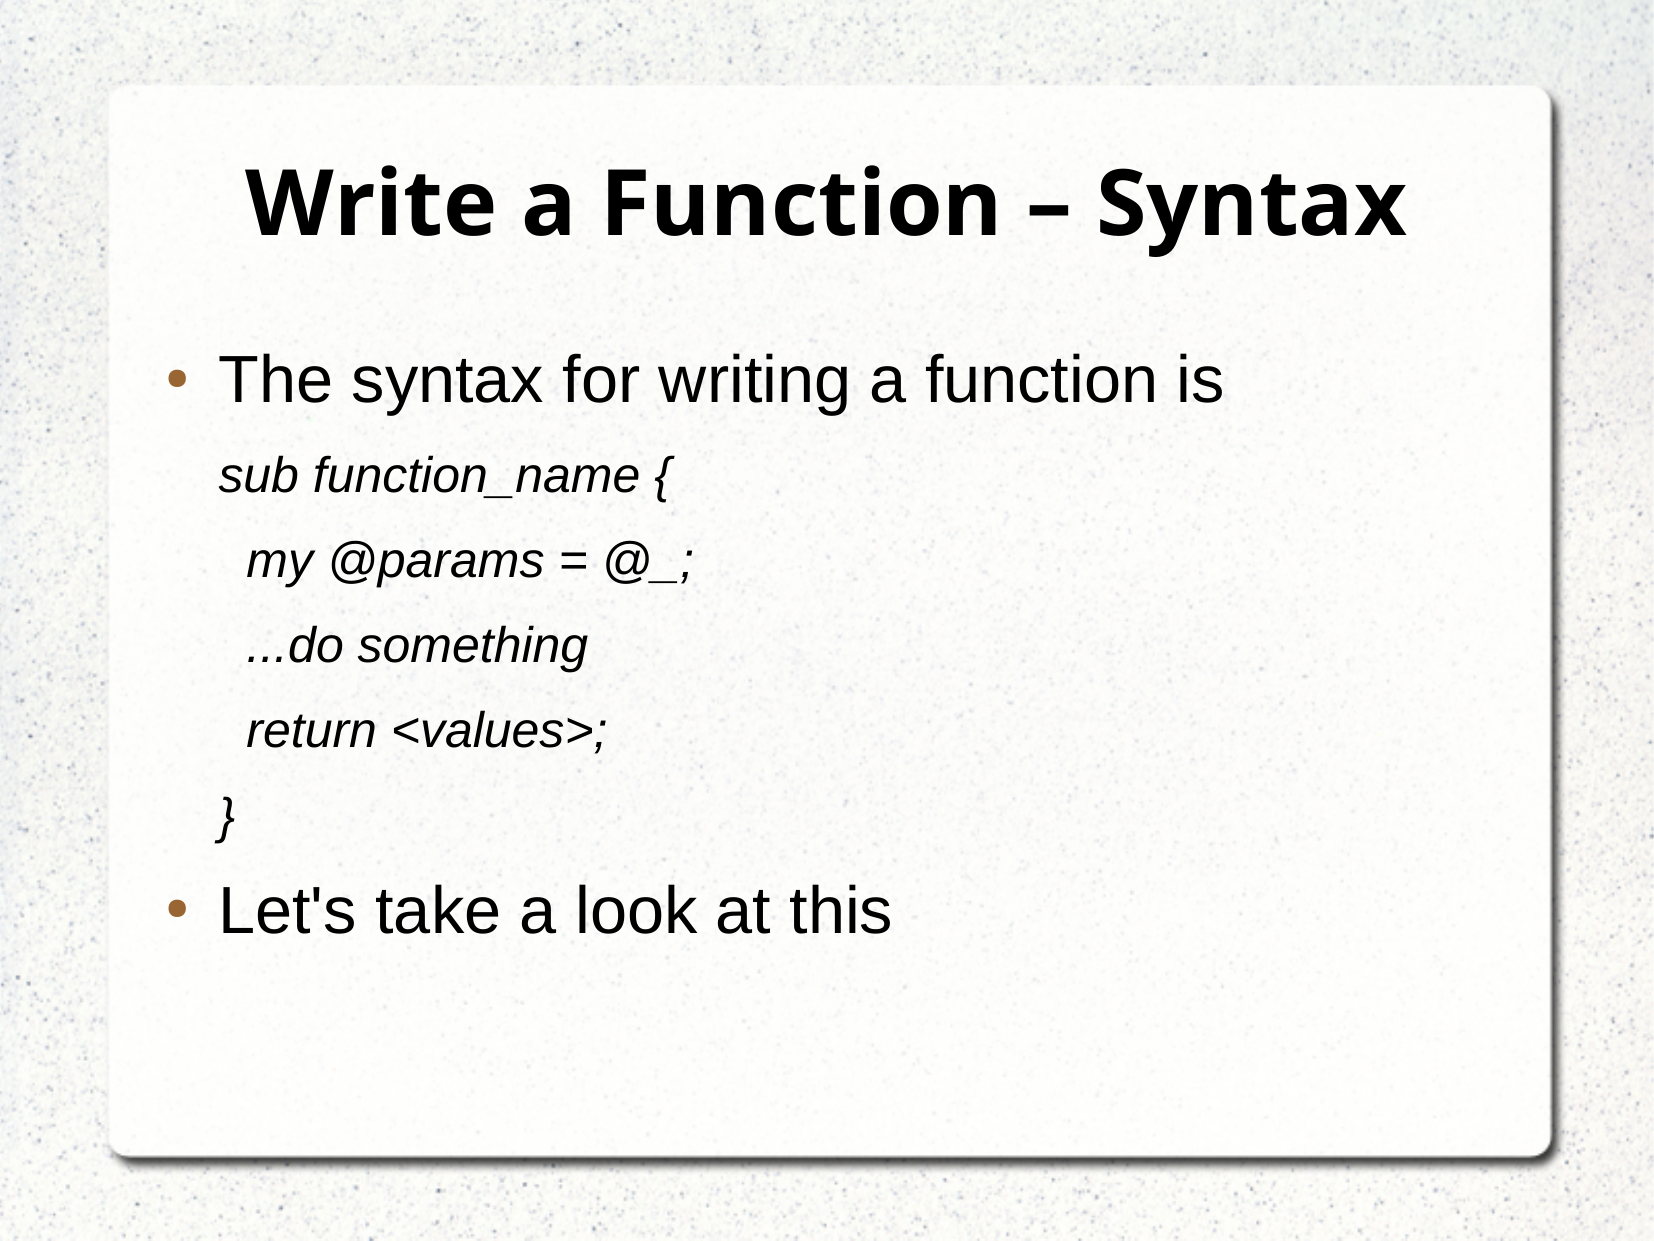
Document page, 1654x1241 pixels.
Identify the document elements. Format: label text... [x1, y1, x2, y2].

list The syntax for writing a function is sub function_name { my @params = @_; ...do something return <values>; } Let's take a look at this [147, 342, 1506, 1052]
title Write a Function – Syntax [118, 96, 1536, 304]
picture [0, 0, 1654, 1241]
